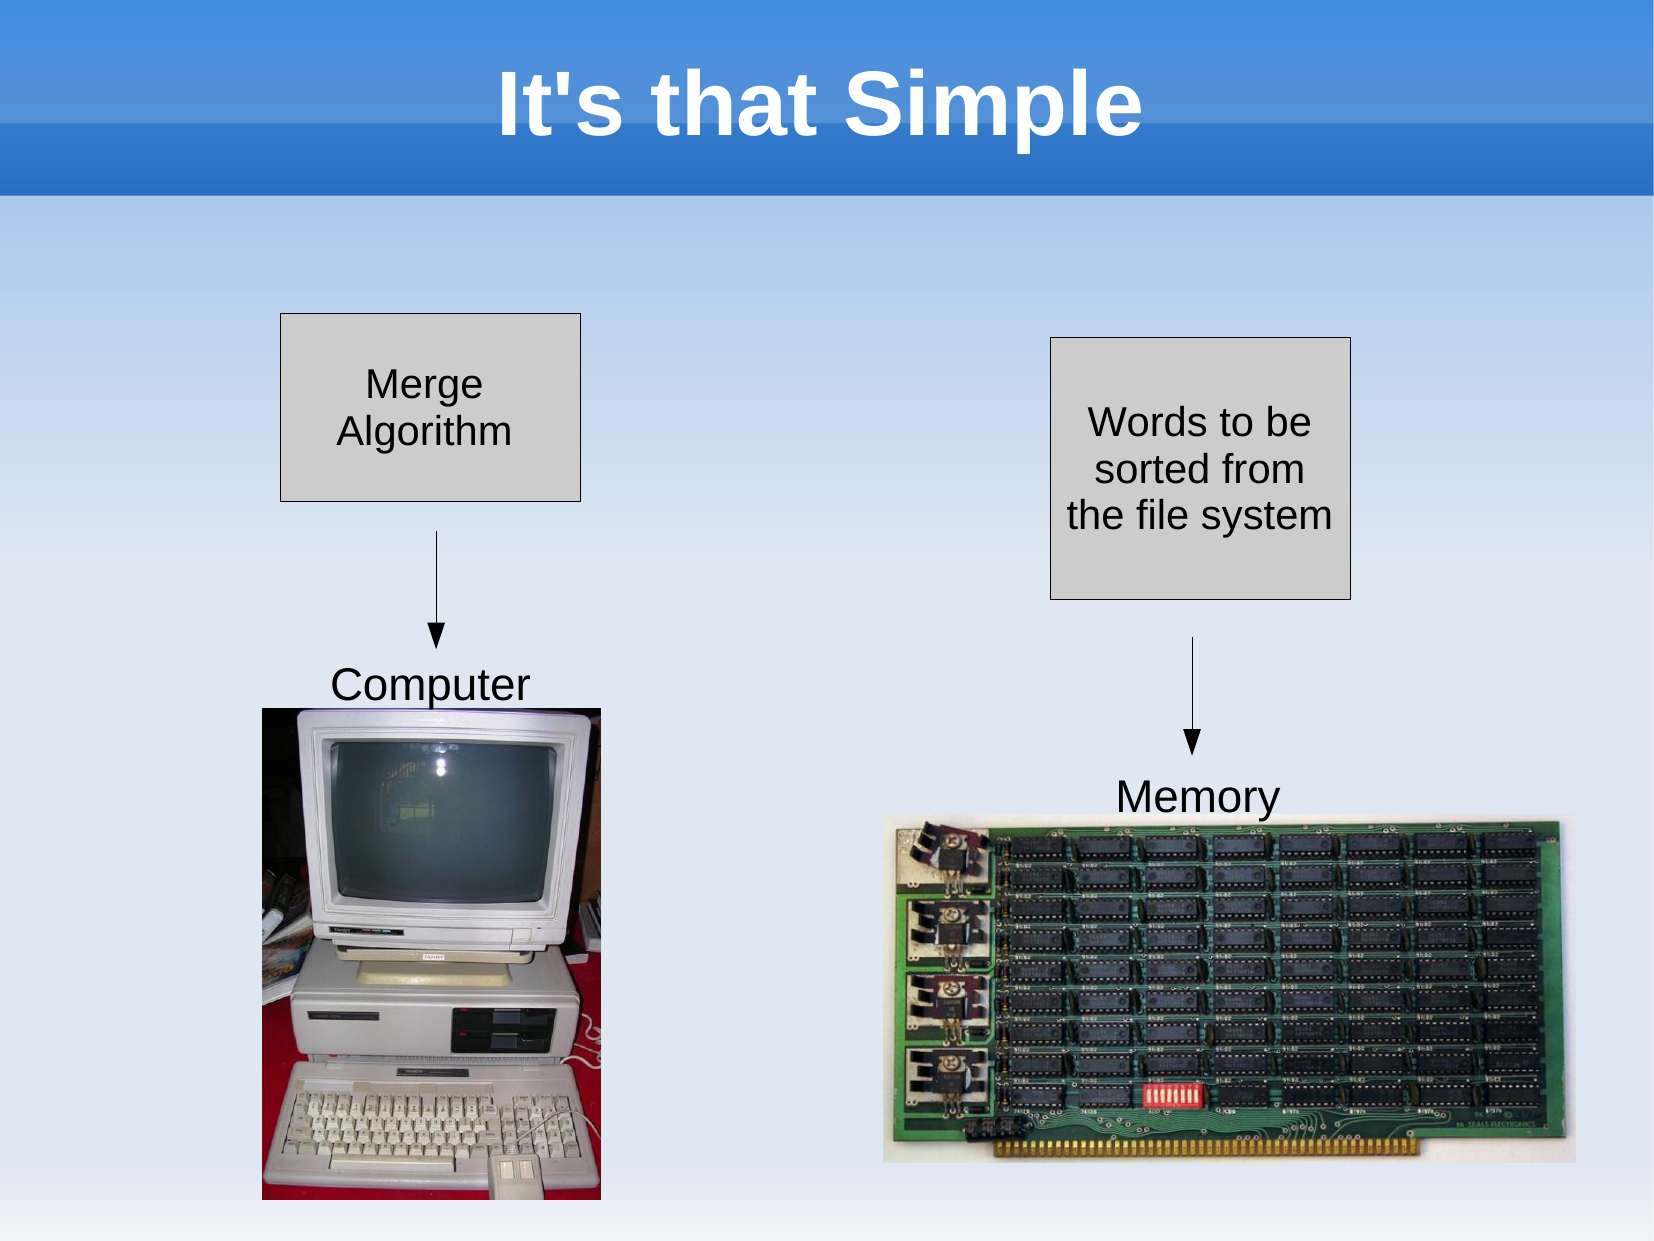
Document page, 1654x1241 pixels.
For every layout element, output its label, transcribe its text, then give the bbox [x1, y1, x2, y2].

title It's that Simple [76, 7, 1565, 200]
text_box Computer [315, 651, 547, 718]
text_box Words to be sorted from the file system [1050, 337, 1351, 600]
text_box Merge Algorithm [280, 313, 581, 502]
text_box Memory [1100, 763, 1296, 830]
picture [0, 0, 1654, 1241]
